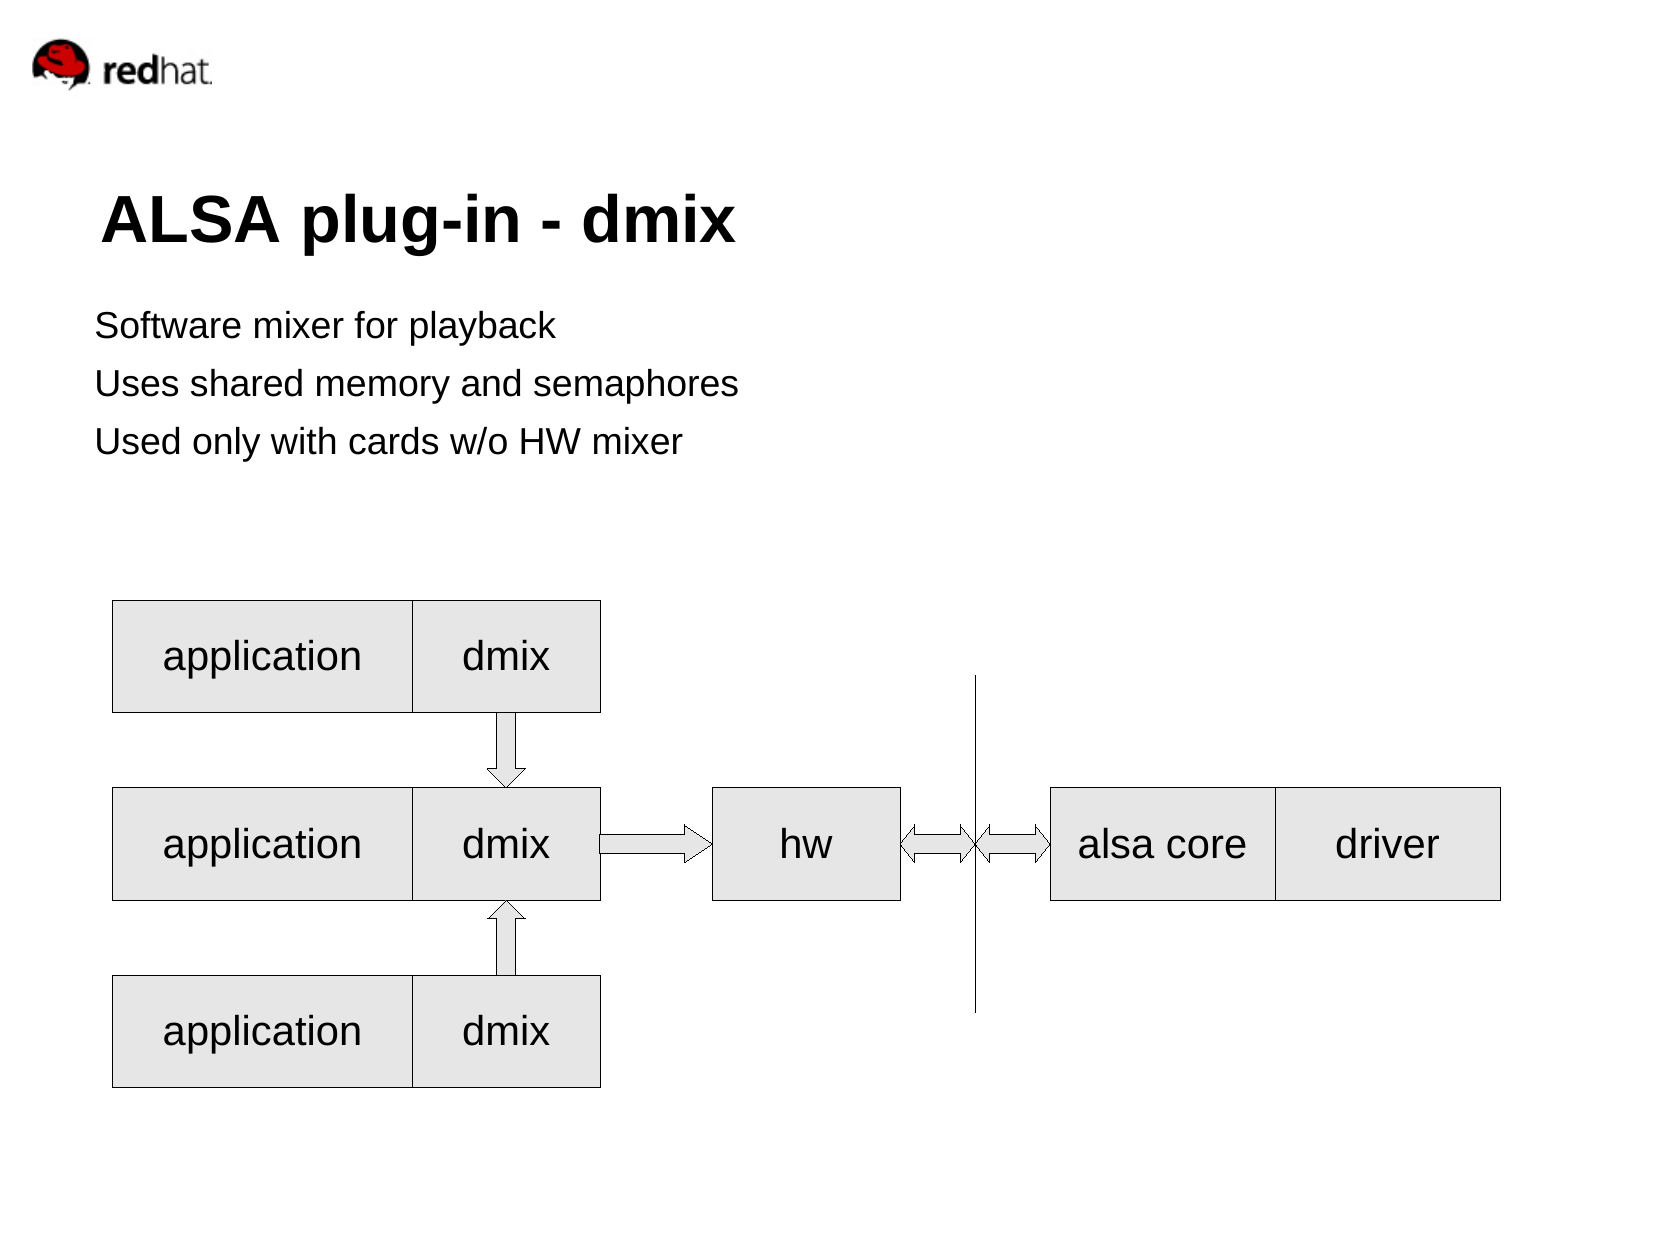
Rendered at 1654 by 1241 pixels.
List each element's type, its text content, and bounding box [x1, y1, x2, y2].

text_box [487, 900, 526, 976]
text_box [487, 712, 526, 788]
picture [31, 37, 212, 98]
list Software mixer for playback Uses shared memory and semaphores Used only with cards w/o HW mixer [94, 304, 1500, 1174]
text_box [599, 824, 713, 863]
title ALSA plug-in - dmix [100, 164, 1506, 275]
